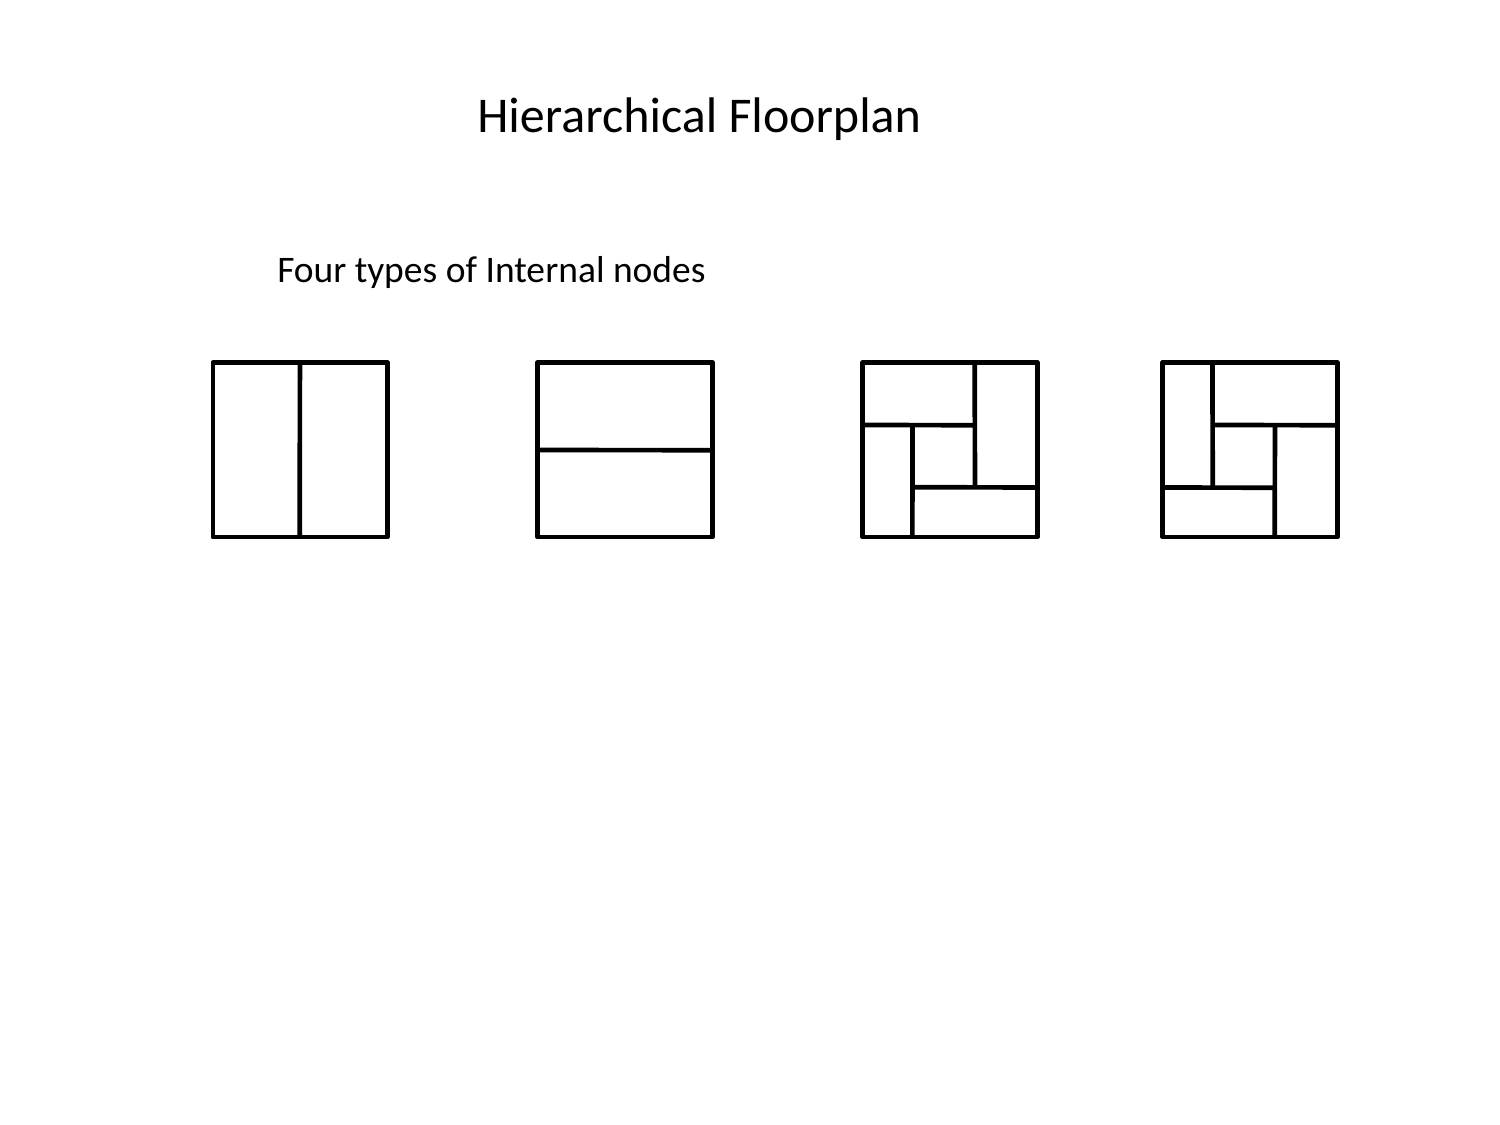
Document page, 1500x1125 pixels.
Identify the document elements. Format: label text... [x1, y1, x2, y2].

text_box Four types of Internal nodes [262, 237, 963, 298]
text_box Hierarchical Floorplan [462, 74, 1217, 150]
